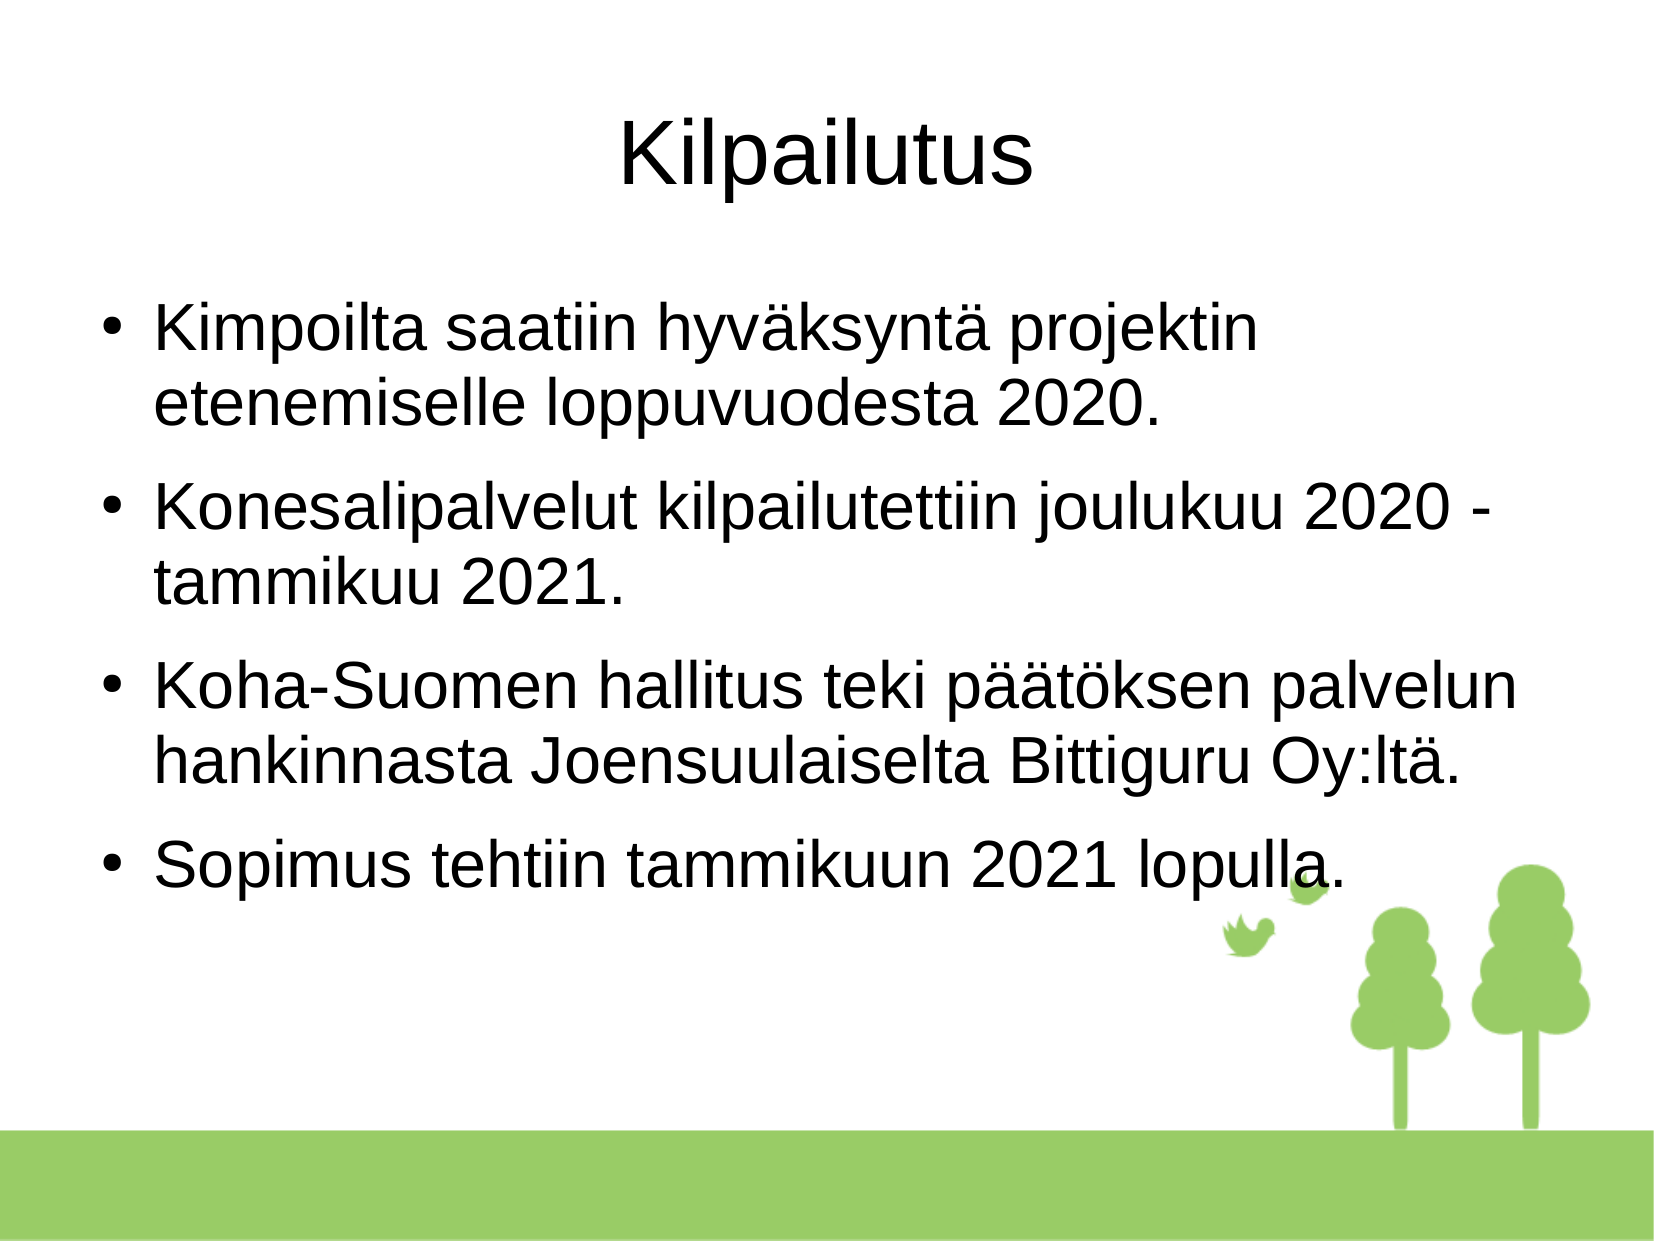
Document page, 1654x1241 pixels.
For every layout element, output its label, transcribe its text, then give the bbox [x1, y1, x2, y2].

list Kimpoilta saatiin hyväksyntä projektin etenemiselle loppuvuodesta 2020. Konesalipalvelut kilpailutettiin joulukuu 2020 - tammikuu 2021. Koha-Suomen hallitus teki päätöksen palvelun hankinnasta Joensuulaiselta Bittiguru Oy:ltä. Sopimus tehtiin tammikuun 2021 lopulla. [82, 290, 1571, 1010]
picture [0, 0, 1654, 1241]
title Kilpailutus [82, 49, 1571, 257]
